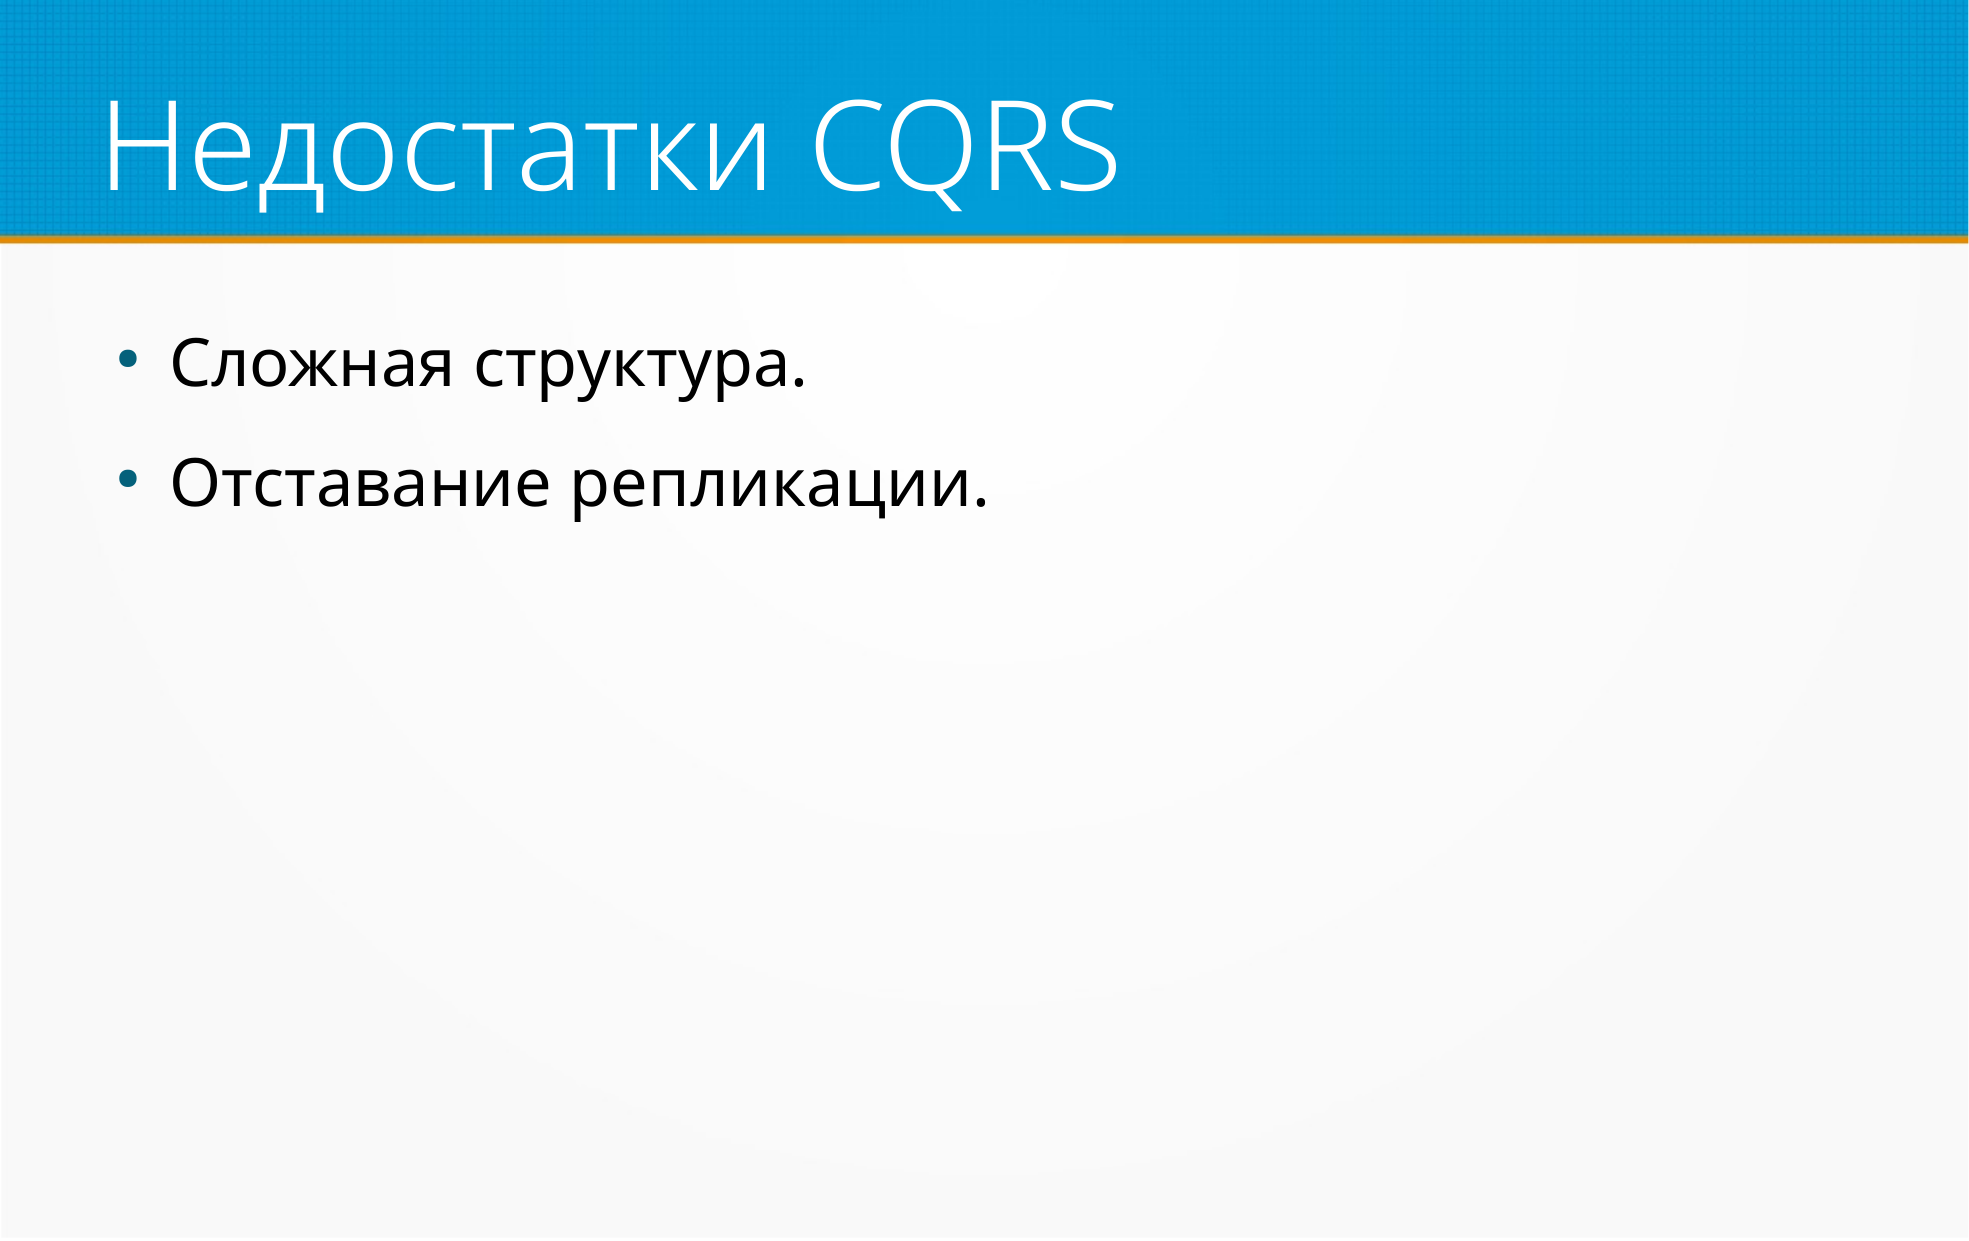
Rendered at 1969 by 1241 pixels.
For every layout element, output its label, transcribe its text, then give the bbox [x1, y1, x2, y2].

title Недостатки CQRS [98, 19, 1870, 227]
picture [0, 233, 1969, 1241]
list Сложная структура. Отставание репликации. [98, 315, 1861, 1081]
